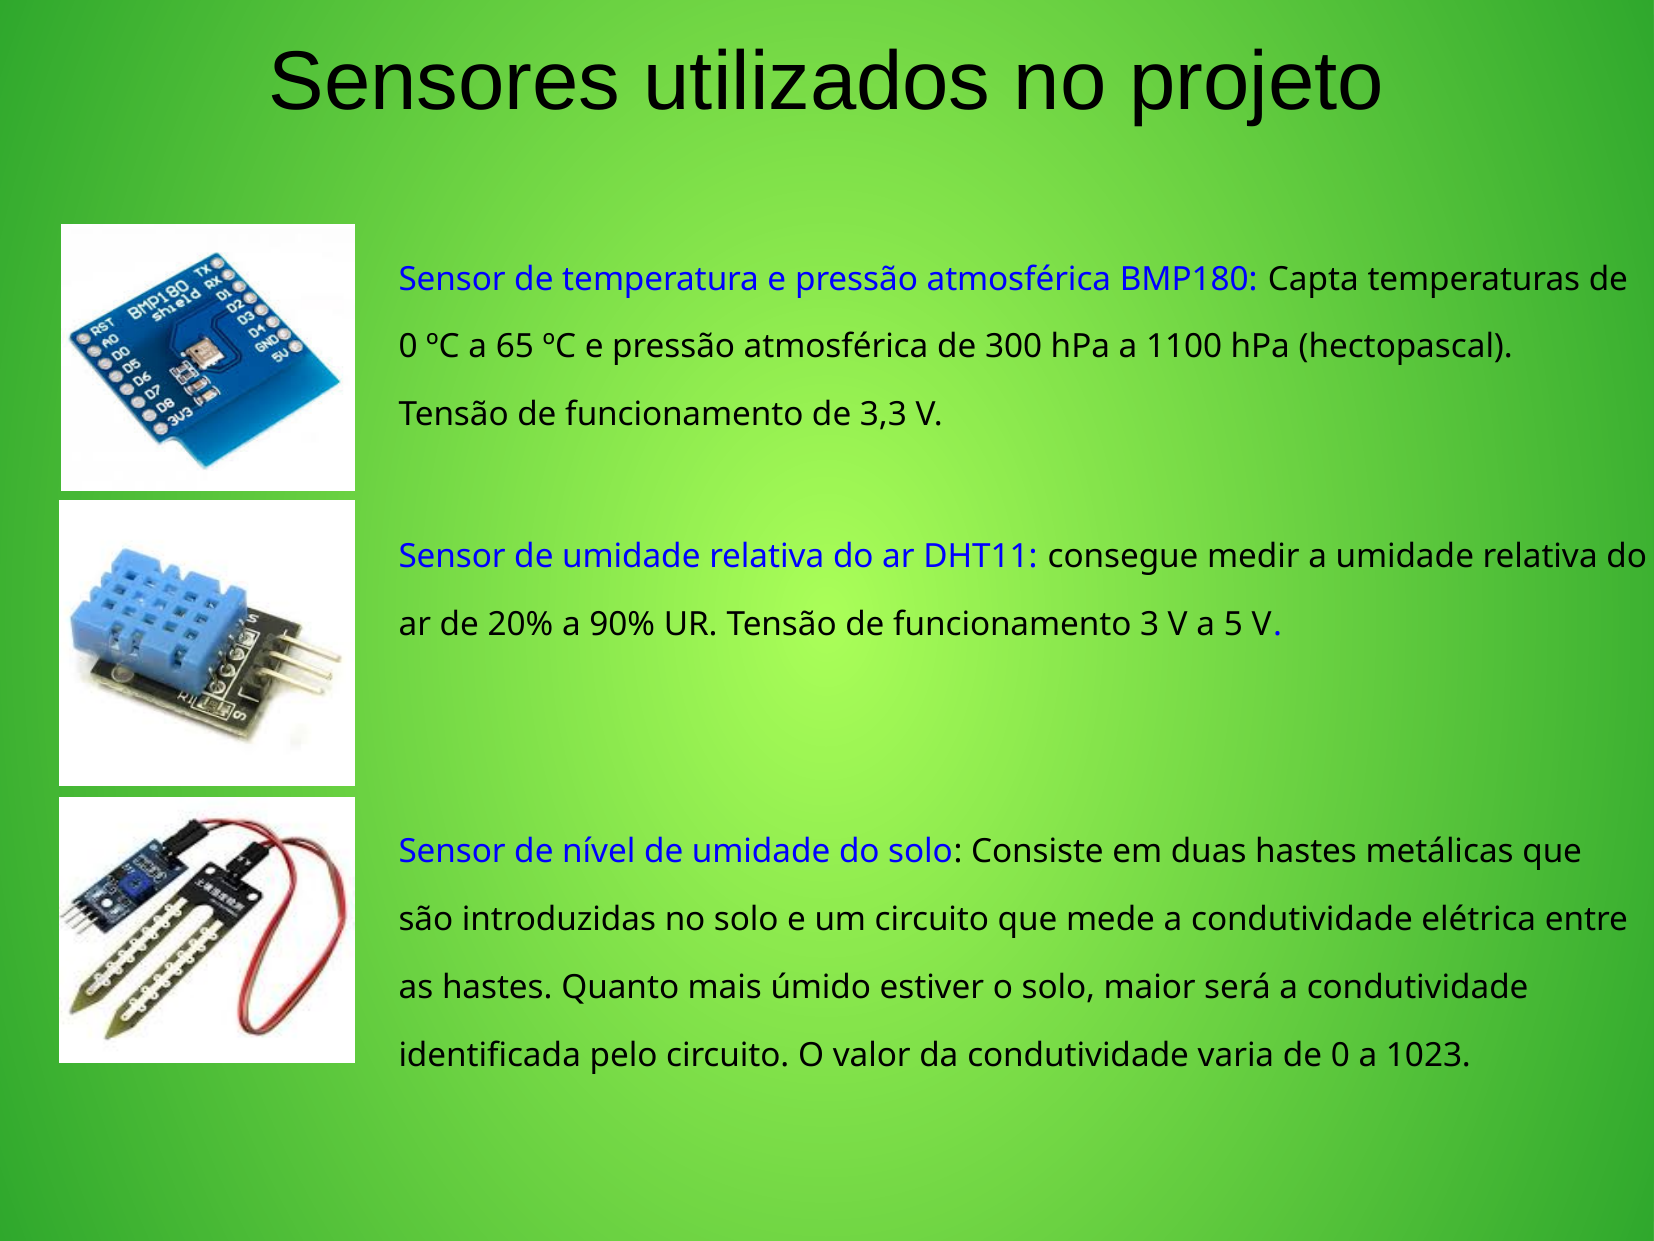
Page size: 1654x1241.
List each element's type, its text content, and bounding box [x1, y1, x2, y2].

text_box Sensor de nível de umidade do solo: Consiste em duas hastes metálicas que são introduzidas no solo e um circuito que mede a condutividade elétrica entre as hastes. Quanto mais úmido estiver o solo, maior será a condutividade identificada pelo circuito. O valor da condutividade varia de 0 a 1023. [383, 797, 1590, 1063]
title Sensores utilizados no projeto [82, 2, 1571, 160]
text_box Sensor de temperatura e pressão atmosférica BMP180: Capta temperaturas de 0 ºC a 65 ºC e pressão atmosférica de 300 hPa a 1100 hPa (hectopascal). Tensão de funcionamento de 3,3 V. [383, 224, 1596, 407]
picture [61, 224, 355, 491]
text_box Sensor de umidade relativa do ar DHT11: consegue medir a umidade relativa do ar de 20% a 90% UR. Tensão de funcionamento 3 V a 5 V. [383, 501, 1609, 622]
picture [59, 500, 355, 786]
picture [59, 797, 355, 1063]
